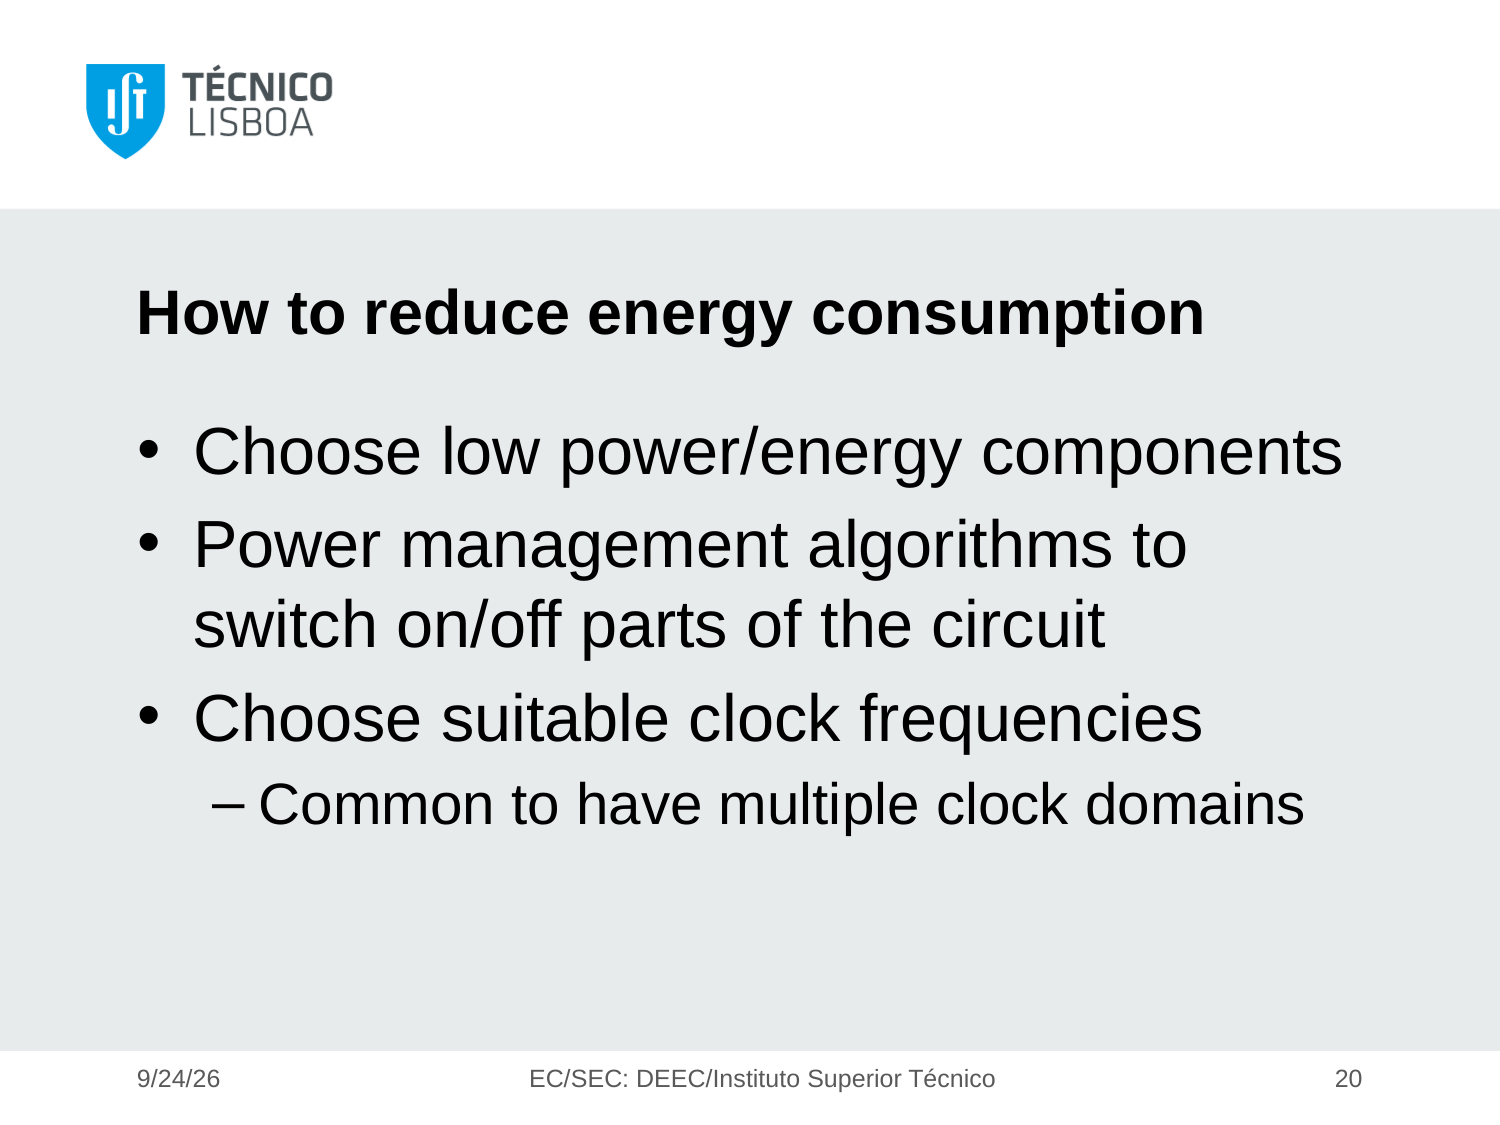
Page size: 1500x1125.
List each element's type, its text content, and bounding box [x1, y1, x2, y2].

title How to reduce energy consumption [121, 237, 1378, 381]
picture [0, 0, 1500, 1125]
footer EC/SEC: DEEC/Instituto Superior Técnico [512, 1052, 1021, 1103]
slide_number <number> [1077, 1052, 1378, 1103]
list Choose low power/energy components Power management algorithms to switch on/off parts of the circuit Choose suitable clock frequencies Common to have multiple clock domains [121, 400, 1378, 1005]
slide_number 10/8/18 [121, 1052, 425, 1103]
